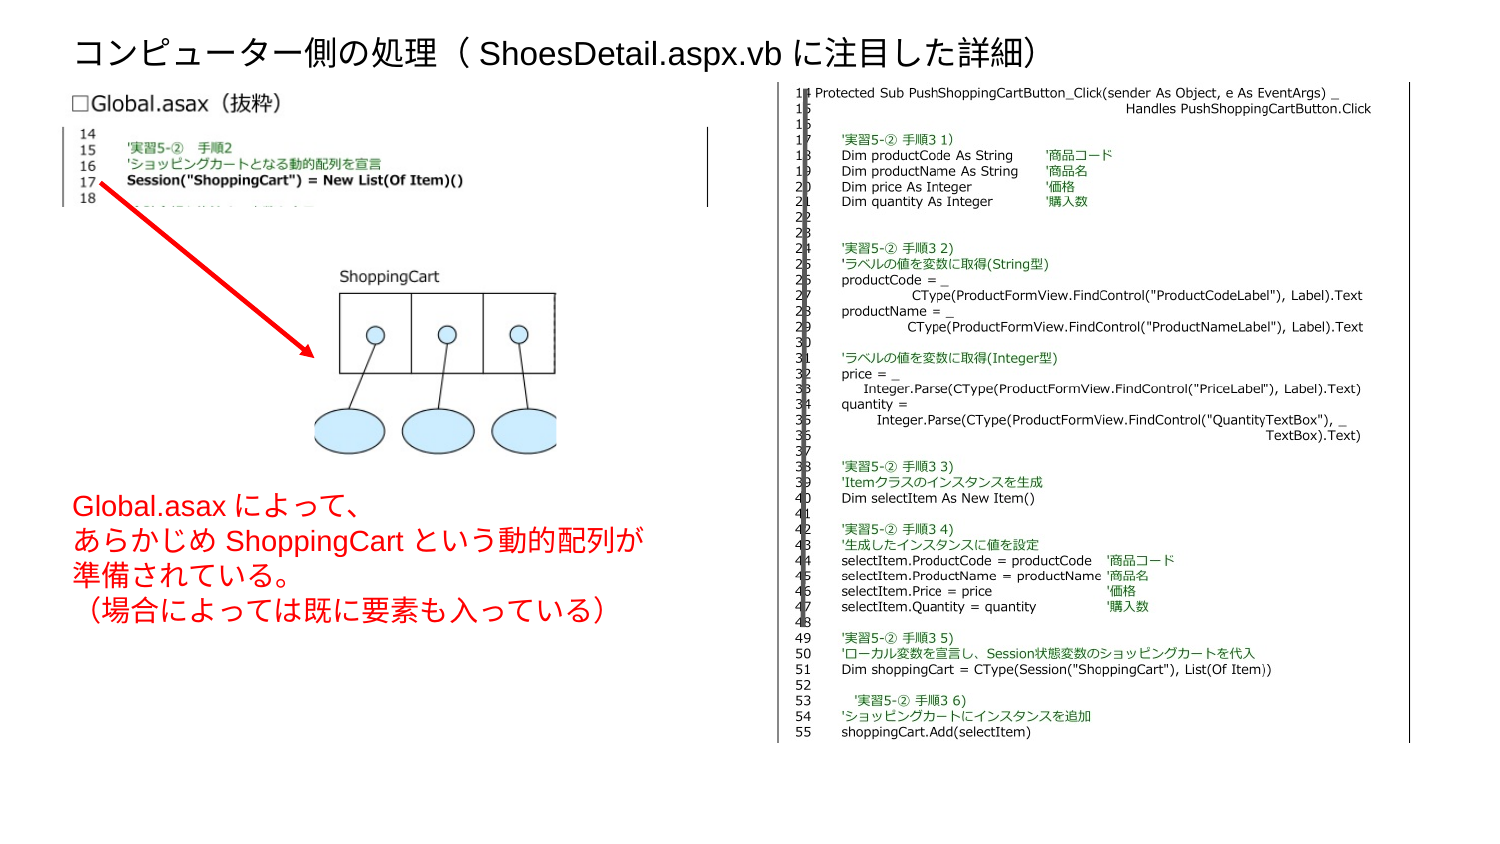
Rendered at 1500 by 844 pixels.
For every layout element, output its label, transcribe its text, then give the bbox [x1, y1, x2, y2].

picture [314, 259, 557, 457]
picture [774, 82, 1427, 743]
title コンピューター側の処理（ShoesDetail.aspx.vbに注目した詳細） [57, 16, 1455, 69]
picture [57, 93, 710, 207]
text_box Global.asaxによって、 あらかじめShoppingCartという動的配列が 準備されている。 （場合によっては既に要素も入っている） [57, 472, 737, 701]
